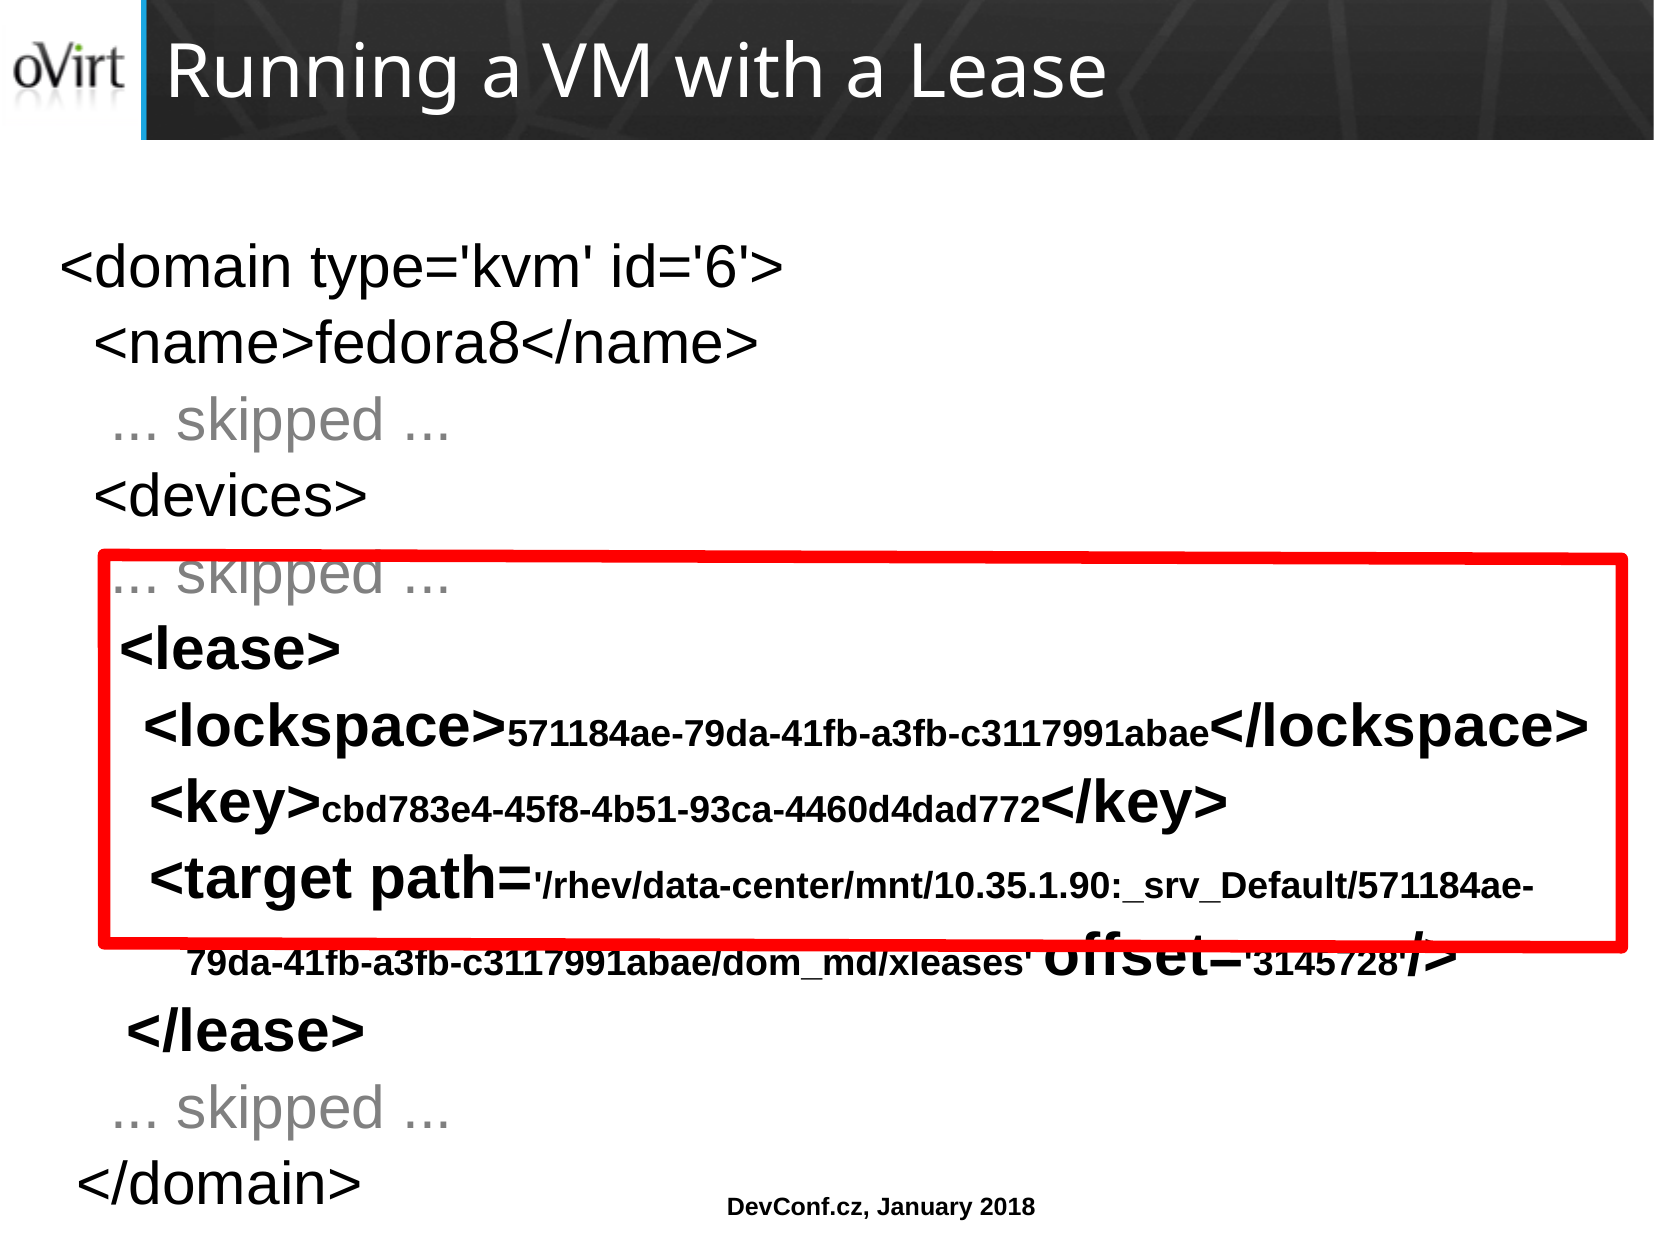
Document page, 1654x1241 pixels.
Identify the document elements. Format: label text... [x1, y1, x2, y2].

text_box <domain type='kvm' id='6'> <name>fedora8</name> ... skipped ... <devices> ... skipped ... <lease> <lockspace>571184ae-79da-41fb-a3fb-c3117991abae</lockspace> <key>cbd783e4-45f8-4b51-93ca-4460d4dad772</key> <target path='/rhev/data-center/mnt/10.35.1.90:_srv_Default/571184ae- 79da-41fb-a3fb-c3117991abae/dom_md/xleases' offset='3145728'/> </lease> ... skipped ... </domain> [111, 562, 1615, 940]
title Running a VM with a Lease [164, 11, 1653, 126]
text_box <domain type='kvm' id='6'> <name>fedora8</name> ... skipped ... <devices> ... skipped ... <lease> <lockspace>571184ae-79da-41fb-a3fb-c3117991abae</lockspace> <key>cbd783e4-45f8-4b51-93ca-4460d4dad772</key> <target path='/rhev/data-center/mnt/10.35.1.90:_srv_Default/571184ae- 79da-41fb-a3fb-c3117991abae/dom_md/xleases' offset='3145728'/> </lease> ... skipped ... </domain> [45, 225, 1628, 1126]
picture [0, 0, 1654, 140]
